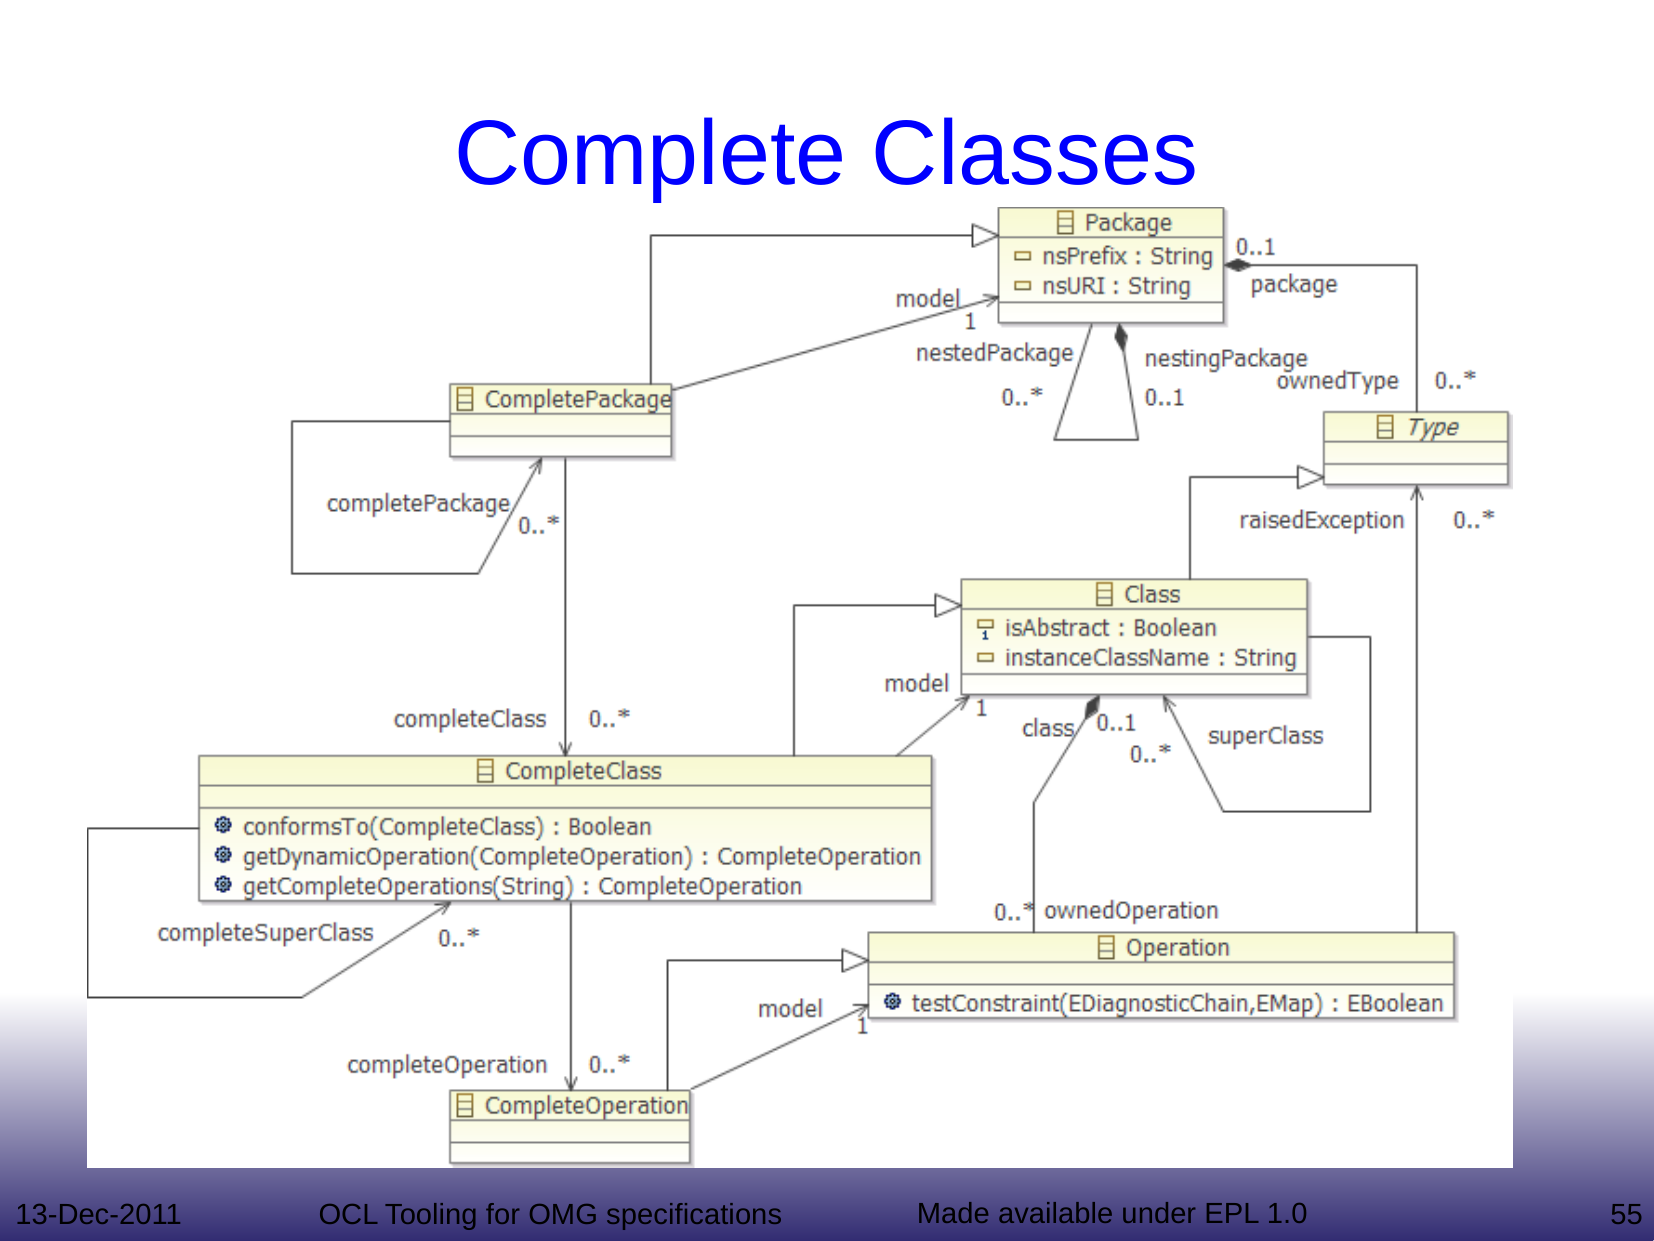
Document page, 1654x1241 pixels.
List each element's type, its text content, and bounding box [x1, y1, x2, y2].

title Complete Classes [82, 49, 1571, 257]
picture [87, 207, 1513, 1168]
